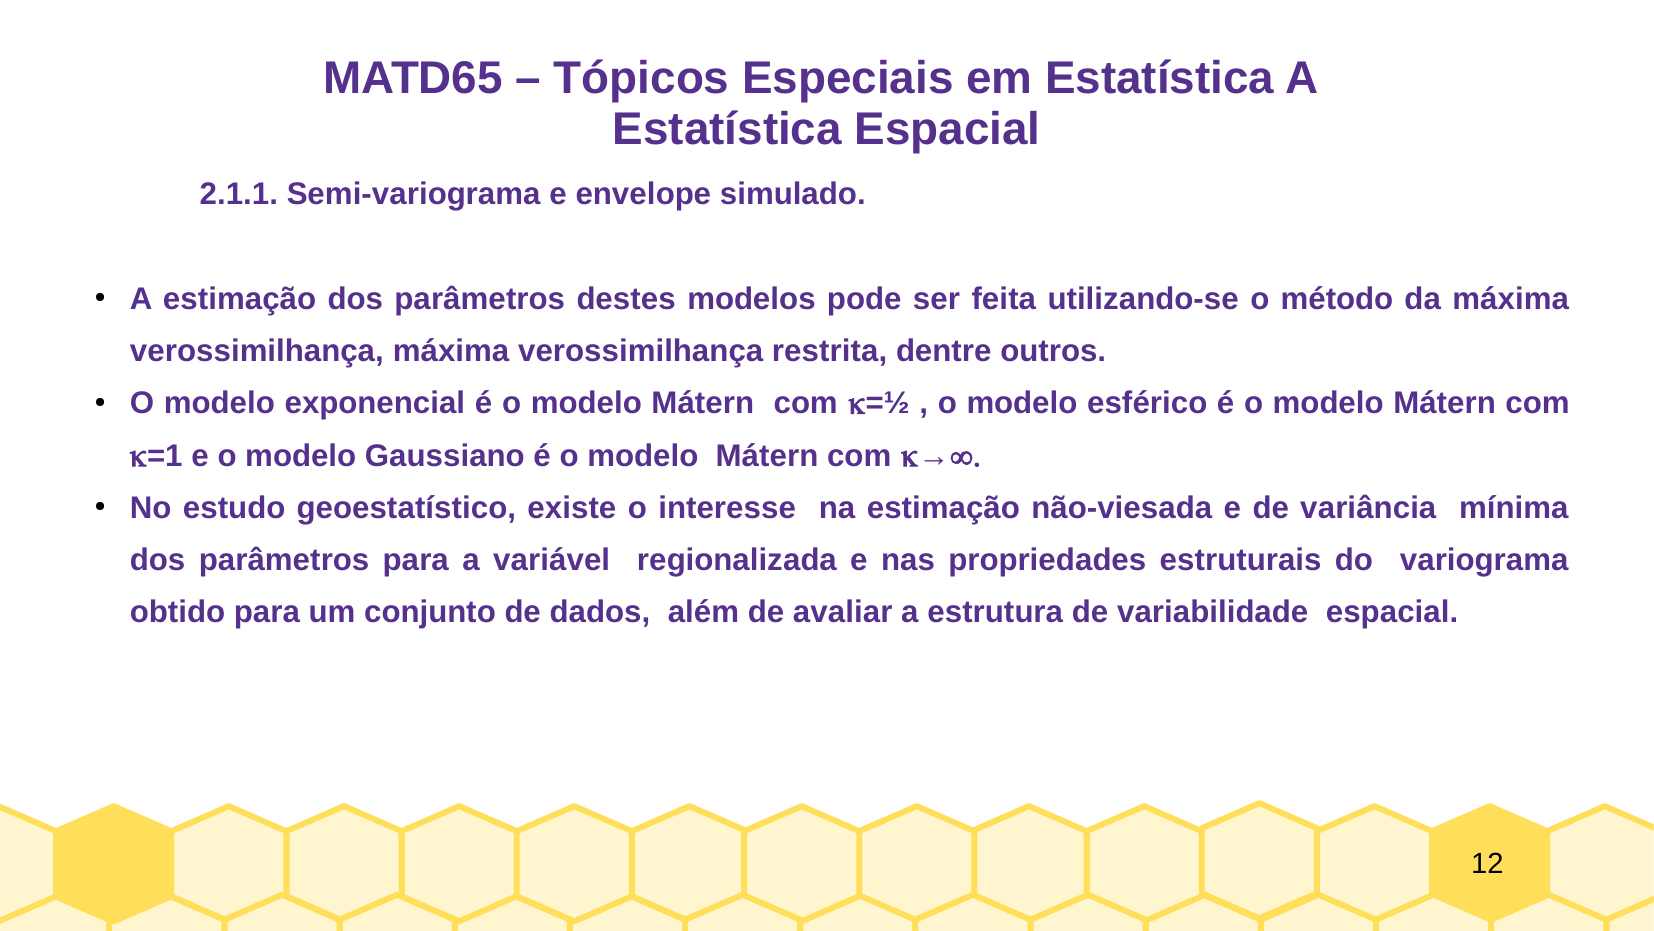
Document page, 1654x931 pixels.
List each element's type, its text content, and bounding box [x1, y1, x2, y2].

list 2.1.1. Semi-variograma e envelope simulado. A estimação dos parâmetros destes modelos pode ser feita utilizando-se o método da máxima verossimilhança, máxima verossimilhança restrita, dentre outros. O modelo exponencial é o modelo Mátern com =½ , o modelo esférico é o modelo Mátern com =1 e o modelo Gaussiano é o modelo Mátern com →. No estudo geoestatístico, existe o interesse na estimação não-viesada e de variância mínima dos parâmetros para a variável regionalizada e nas propriedades estruturais do variograma obtido para um conjunto de dados, além de avaliar a estrutura de variabilidade espacial. [94, 159, 1571, 692]
title MATD65 – Tópicos Especiais em Estatística A Estatística Espacial [88, 29, 1565, 178]
chart [772, 438, 891, 498]
